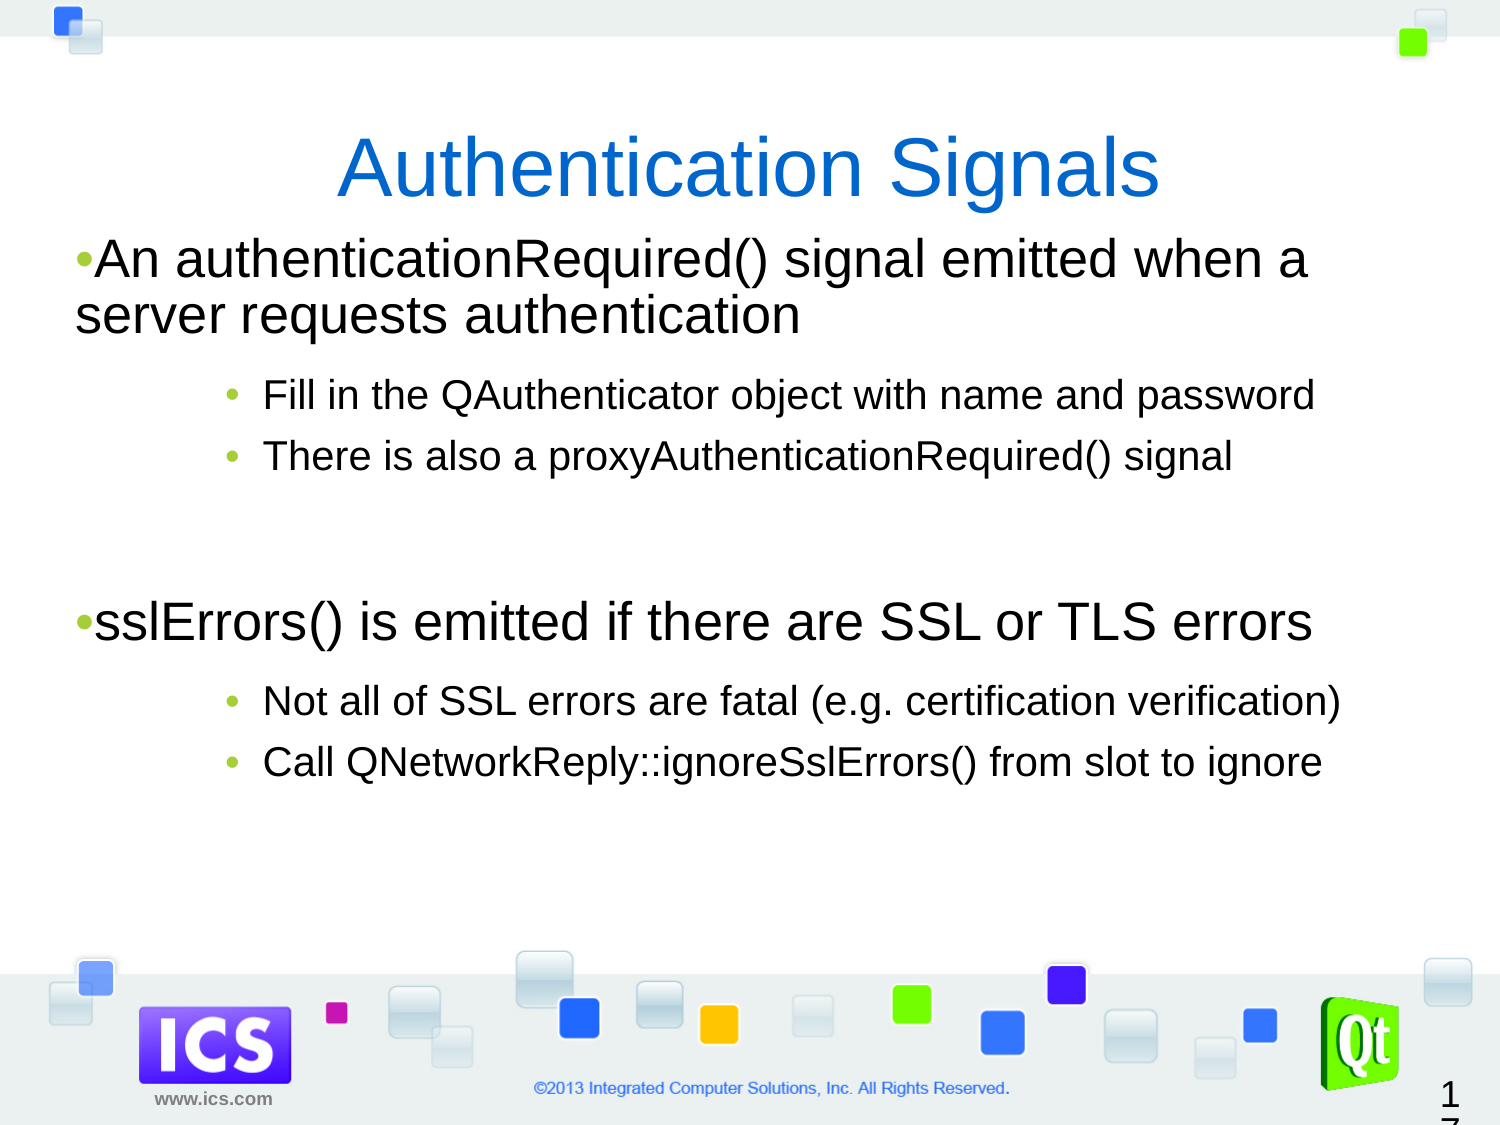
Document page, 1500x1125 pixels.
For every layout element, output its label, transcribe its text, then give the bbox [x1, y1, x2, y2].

title Authentication Signals [112, 50, 1388, 232]
list An authenticationRequired() signal emitted when a server requests authentication Fill in the QAuthenticator object with name and password There is also a proxyAuthenticationRequired() signal sslErrors() is emitted if there are SSL or TLS errors Not all of SSL errors are fatal (e.g. certification verification) Call QNetworkReply::ignoreSslErrors() from slot to ignore [75, 232, 1426, 976]
picture [0, 950, 1500, 1125]
picture [0, 0, 1500, 62]
